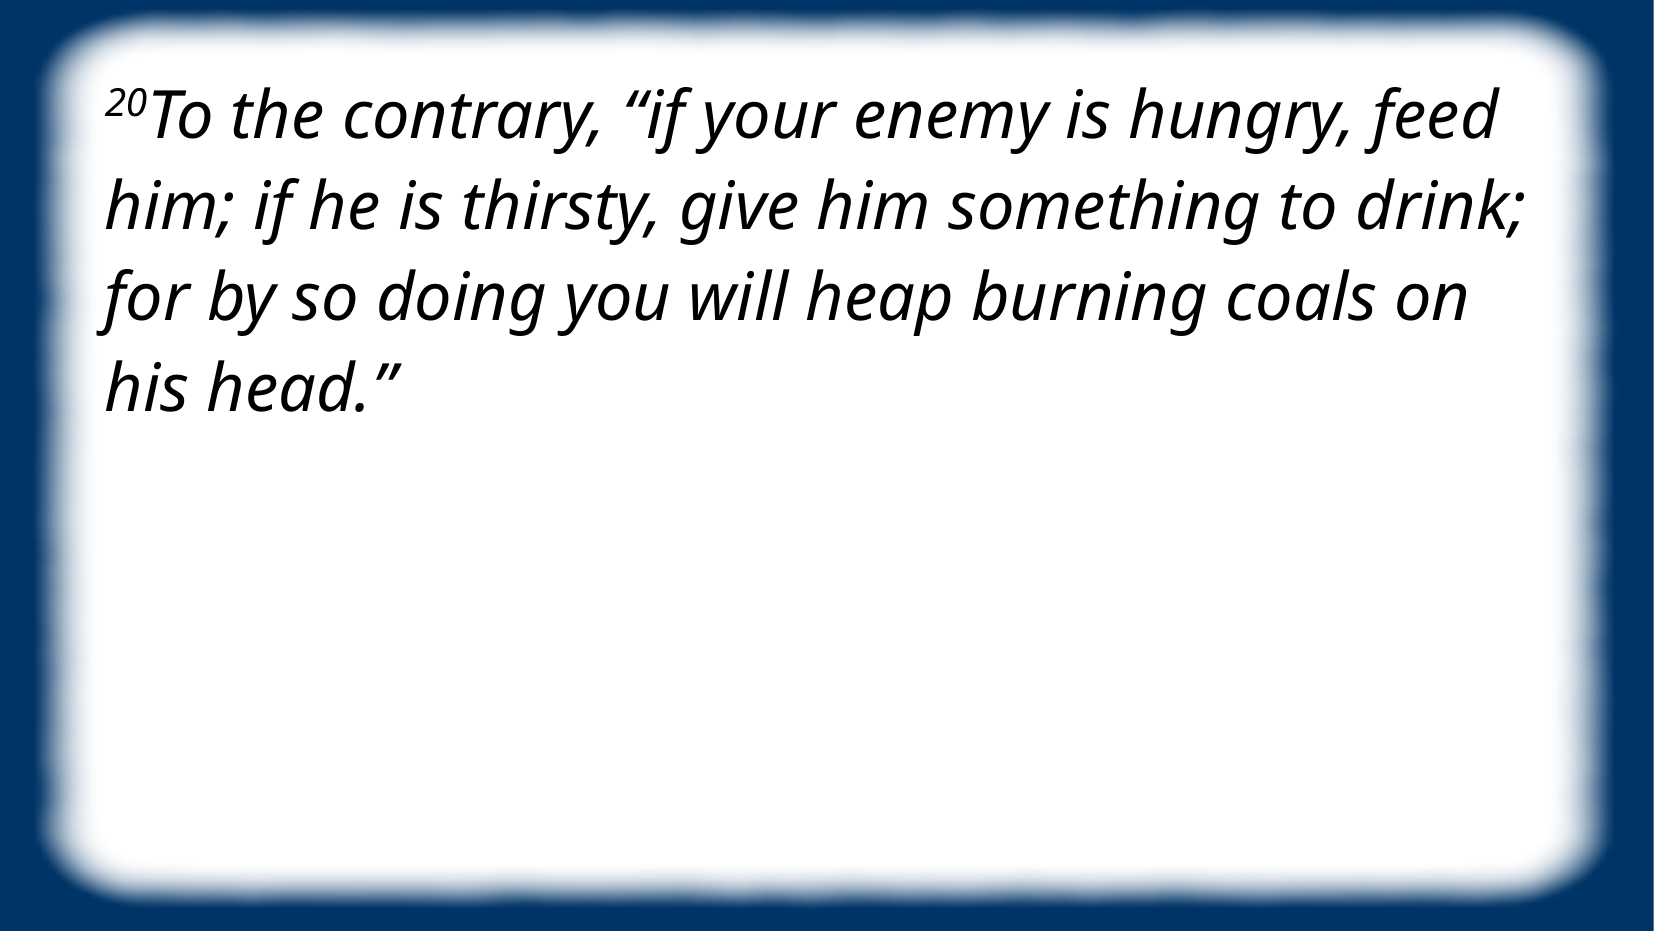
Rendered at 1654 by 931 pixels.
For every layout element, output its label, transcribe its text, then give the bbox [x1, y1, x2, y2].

text_box 20To the contrary, “if your enemy is hungry, feed him; if he is thirsty, give him something to drink; for by so doing you will heap burning coals on his head.” [90, 60, 1576, 436]
picture [0, 0, 1654, 931]
